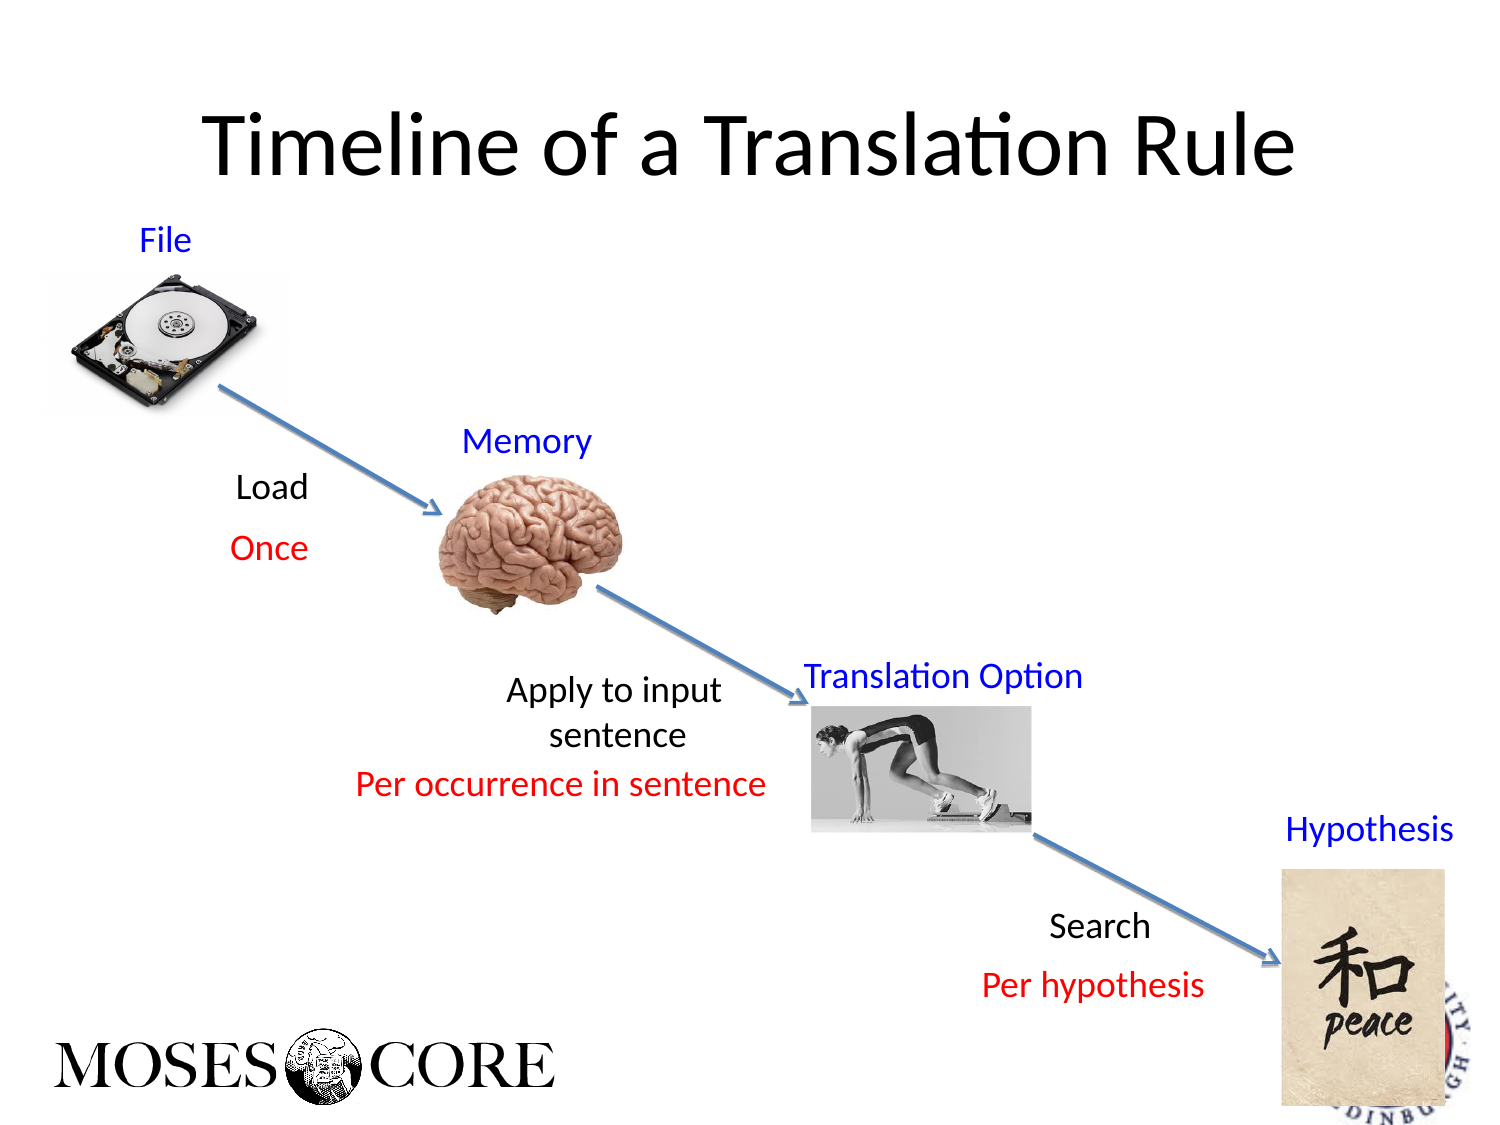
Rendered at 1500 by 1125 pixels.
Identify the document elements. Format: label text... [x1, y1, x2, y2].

text_box File [124, 208, 208, 268]
picture [809, 704, 1033, 834]
text_box Search [1034, 893, 1167, 952]
picture [53, 1025, 555, 1108]
text_box Memory [446, 408, 608, 469]
picture [431, 467, 630, 622]
picture [41, 267, 292, 421]
text_box Per occurrence in sentence [340, 751, 783, 812]
text_box Once [215, 515, 325, 576]
text_box Hypothesis [1270, 796, 1470, 857]
text_box Per hypothesis [967, 952, 1221, 1013]
text_box Load [221, 454, 325, 515]
text_box Translation Option [788, 643, 1099, 704]
picture [1281, 869, 1475, 1125]
title Timeline of a Translation Rule [75, 45, 1425, 233]
text_box Apply to input sentence [491, 657, 738, 751]
